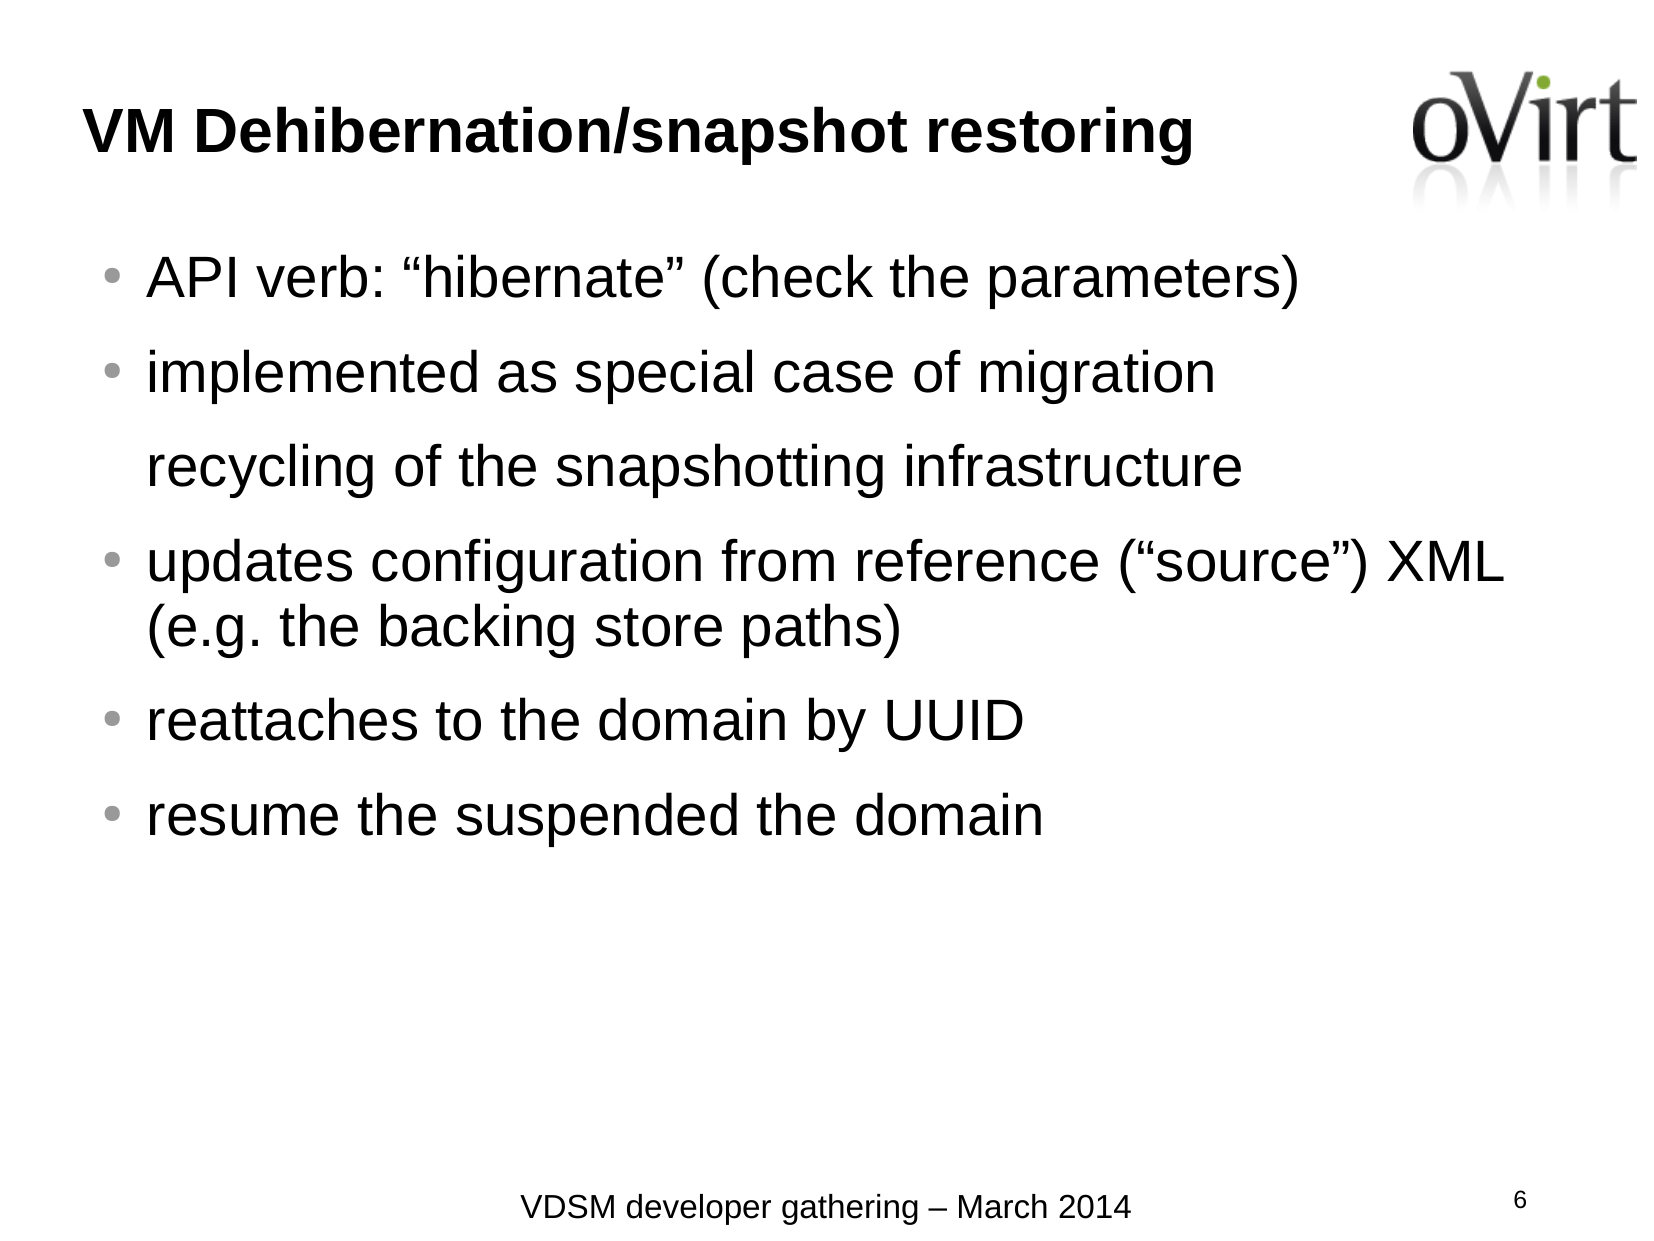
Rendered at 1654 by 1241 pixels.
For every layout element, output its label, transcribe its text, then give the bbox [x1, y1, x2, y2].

picture [1413, 63, 1637, 212]
title VM Dehibernation/snapshot restoring [82, 37, 1303, 226]
list API verb: “hibernate” (check the parameters) implemented as special case of migration recycling of the snapshotting infrastructure updates configuration from reference (“source”) XML (e.g. the backing store paths) reattaches to the domain by UUID resume the suspended the domain [86, 244, 1576, 1039]
